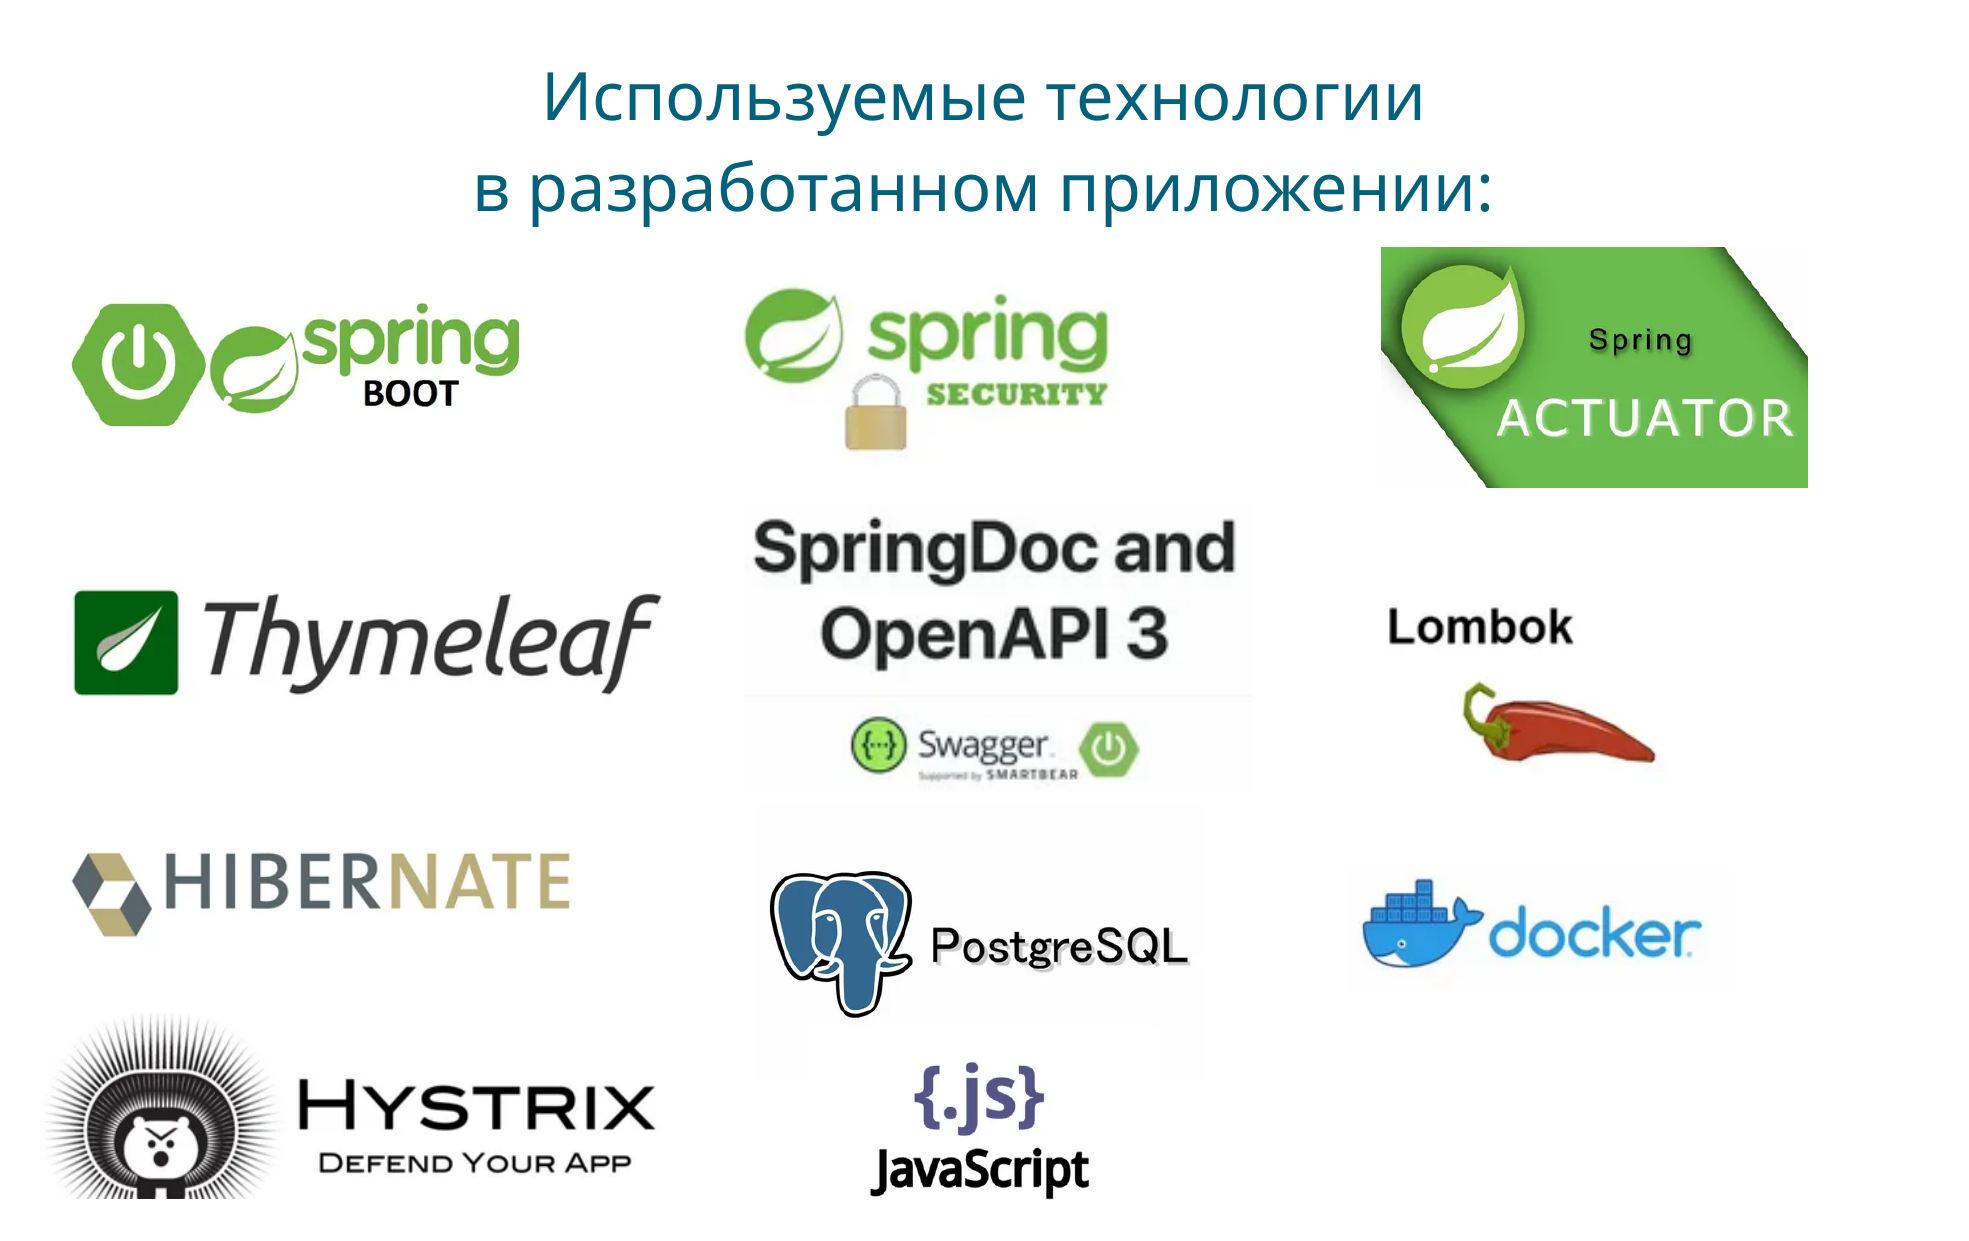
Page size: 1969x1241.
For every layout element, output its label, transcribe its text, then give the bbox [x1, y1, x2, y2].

picture [718, 247, 1146, 485]
picture [1381, 247, 1808, 488]
subtitle Используемые технологии в разработанном приложении: [98, 49, 1870, 1010]
picture [744, 503, 1253, 792]
picture [47, 805, 594, 957]
picture [1346, 865, 1730, 993]
picture [755, 803, 1205, 1229]
picture [1370, 590, 1666, 792]
picture [70, 257, 520, 473]
picture [35, 1003, 662, 1199]
picture [47, 578, 686, 708]
